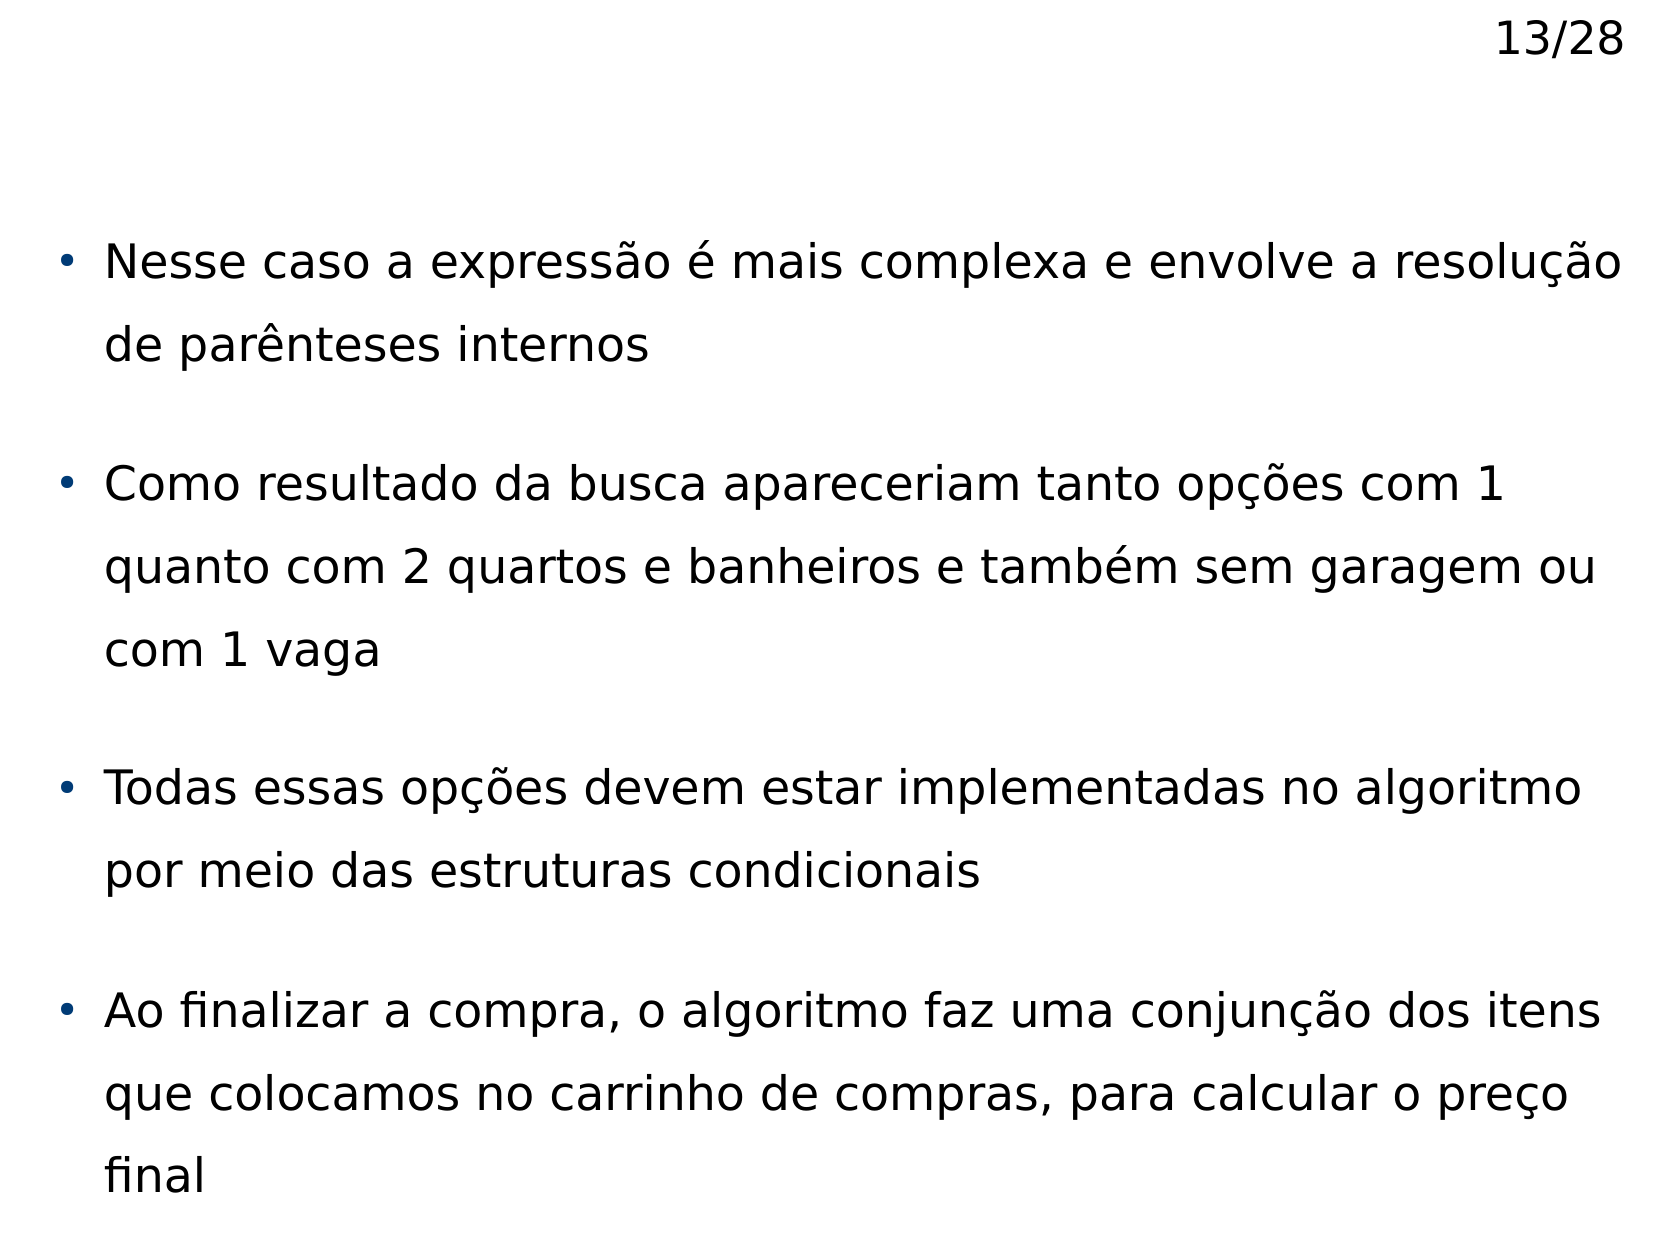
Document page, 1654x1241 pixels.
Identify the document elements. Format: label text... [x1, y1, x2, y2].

list Nesse caso a expressão é mais complexa e envolve a resolução de parênteses internos Como resultado da busca apareceriam tanto opções com 1 quanto com 2 quartos e banheiros e também sem garagem ou com 1 vaga Todas essas opções devem estar implementadas no algoritmo por meio das estruturas condicionais Ao finalizar a compra, o algoritmo faz uma conjunção dos itens que colocamos no carrinho de compras, para calcular o preço final [59, 206, 1625, 1211]
